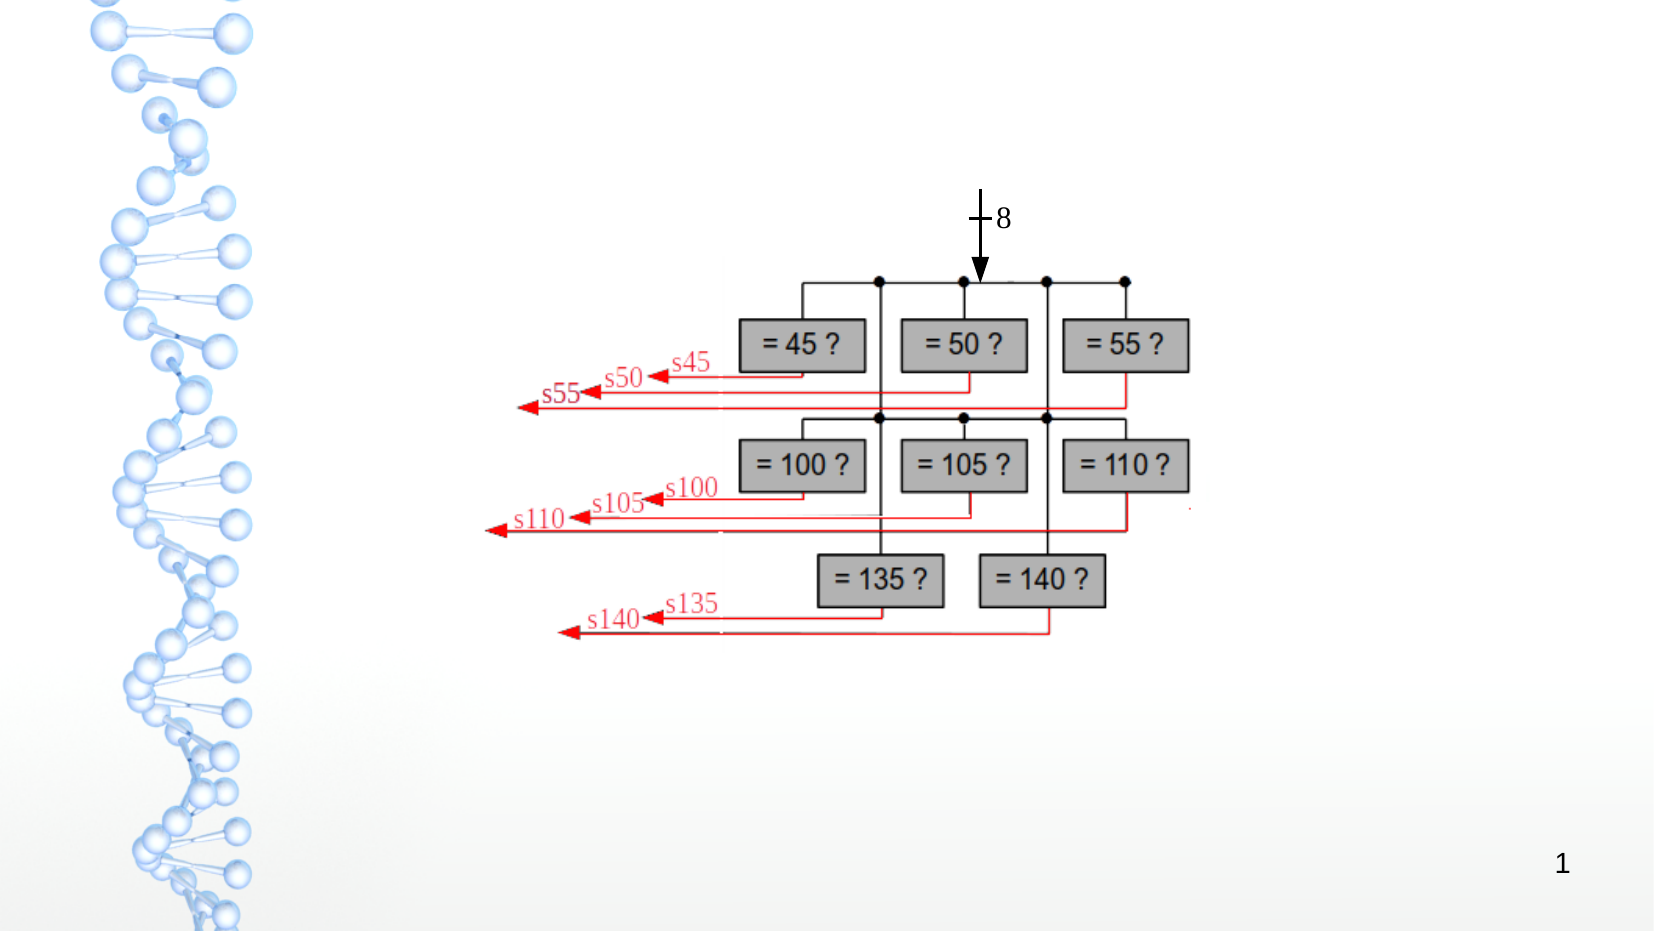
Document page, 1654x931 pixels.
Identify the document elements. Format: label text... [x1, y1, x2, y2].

picture [0, 0, 1654, 931]
text_box 8 [974, 194, 1034, 243]
